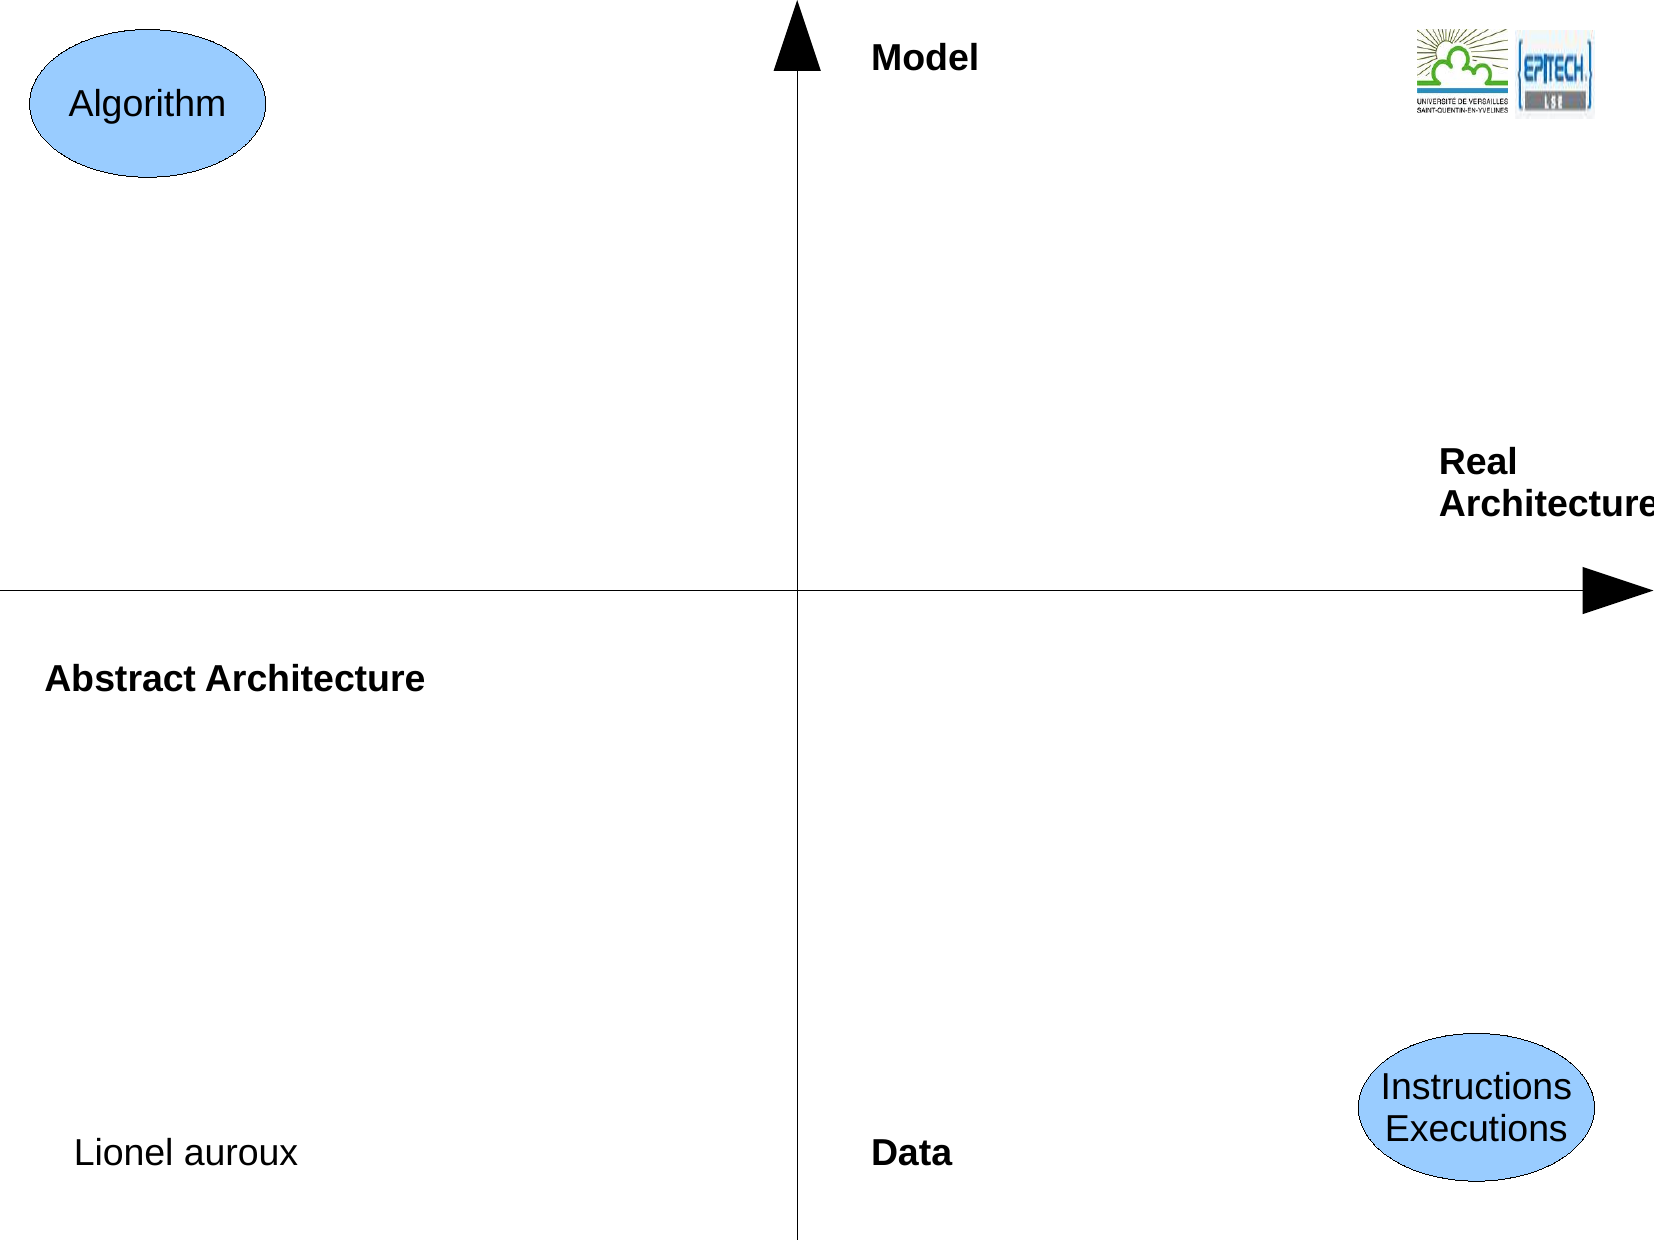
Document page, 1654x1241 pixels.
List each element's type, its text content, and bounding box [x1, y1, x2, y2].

text_box Model [856, 29, 995, 87]
text_box Lionel auroux [59, 1124, 313, 1182]
picture [1515, 30, 1595, 119]
text_box Abstract Architecture [29, 649, 441, 707]
text_box Real Architecture [1424, 432, 1654, 532]
text_box Instructions Executions [1358, 1033, 1595, 1182]
picture [1417, 29, 1508, 113]
text_box Data [856, 1124, 967, 1182]
text_box Algorithm [29, 29, 266, 178]
